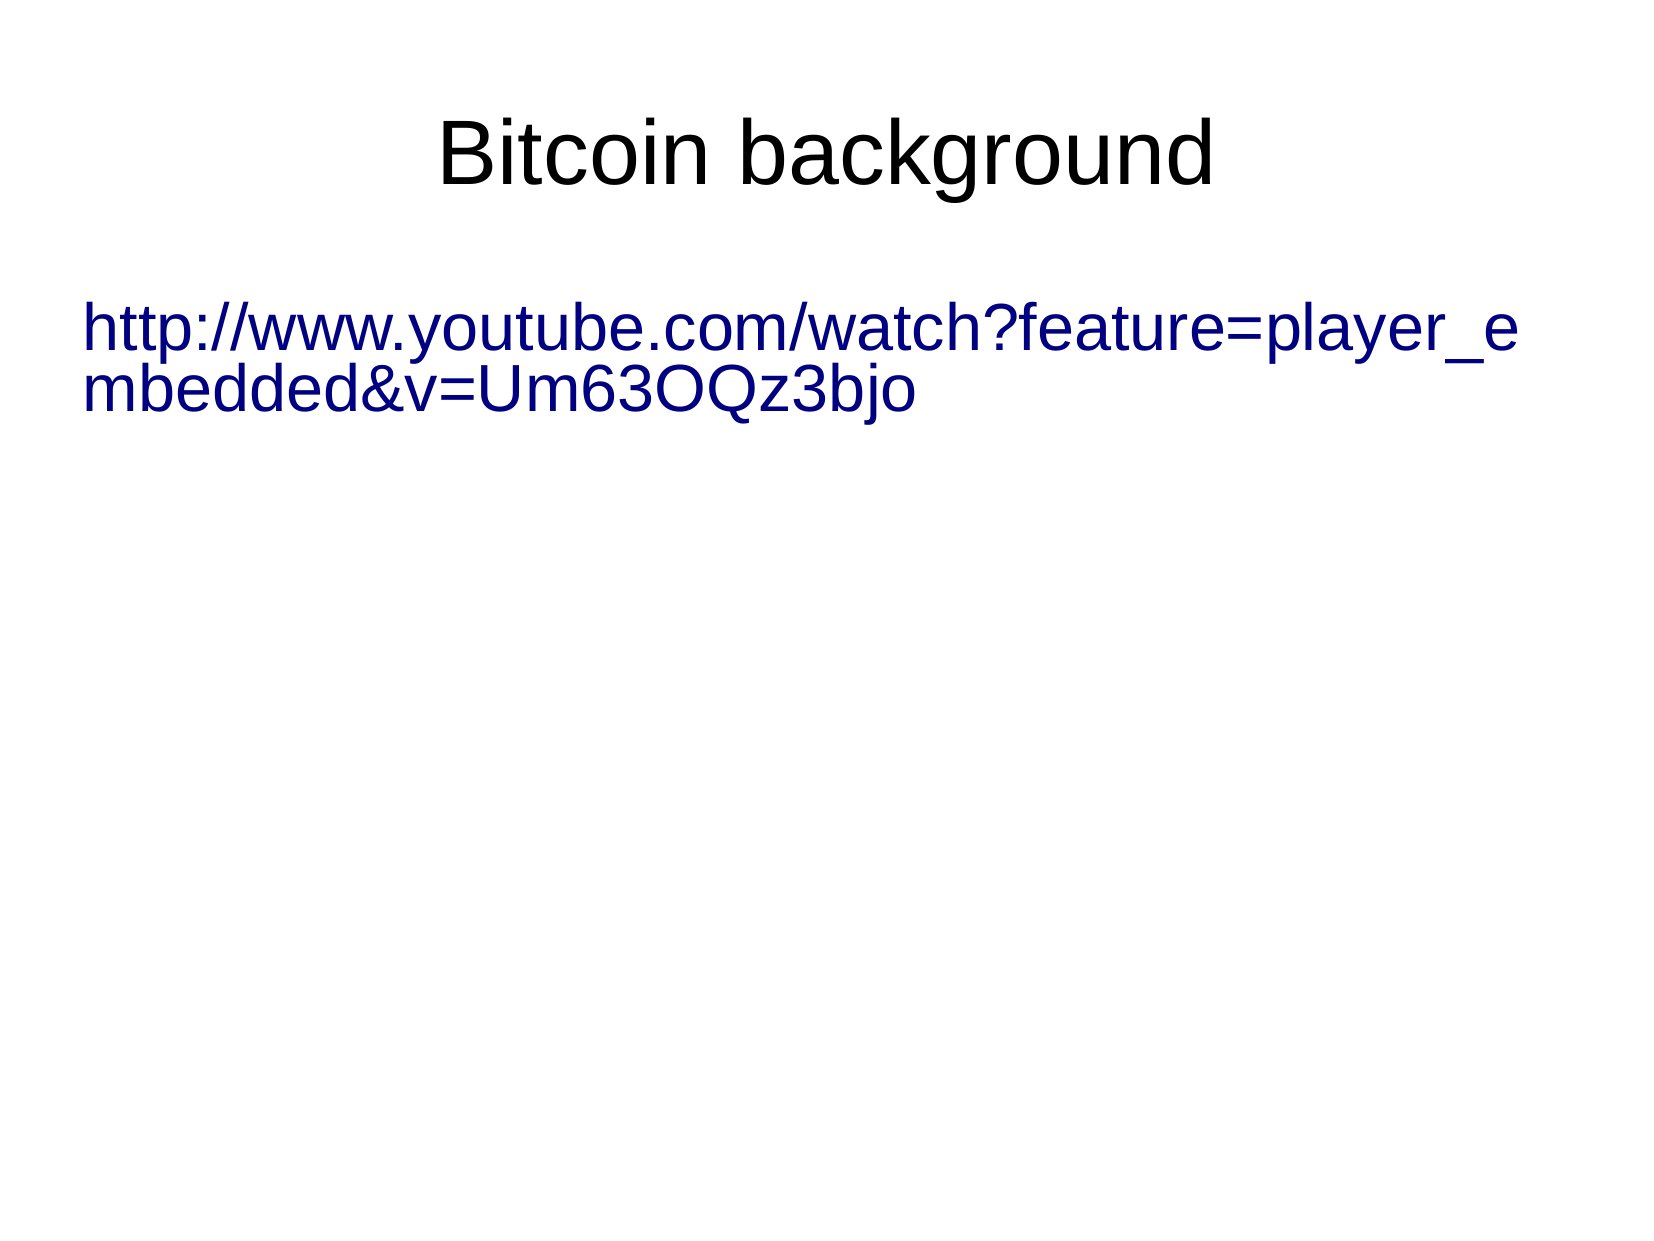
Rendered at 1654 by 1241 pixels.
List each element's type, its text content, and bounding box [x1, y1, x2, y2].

title Bitcoin background [82, 49, 1571, 257]
list http://www.youtube.com/watch?feature=player_embedded&v=Um63OQz3bjo [82, 290, 1571, 1010]
